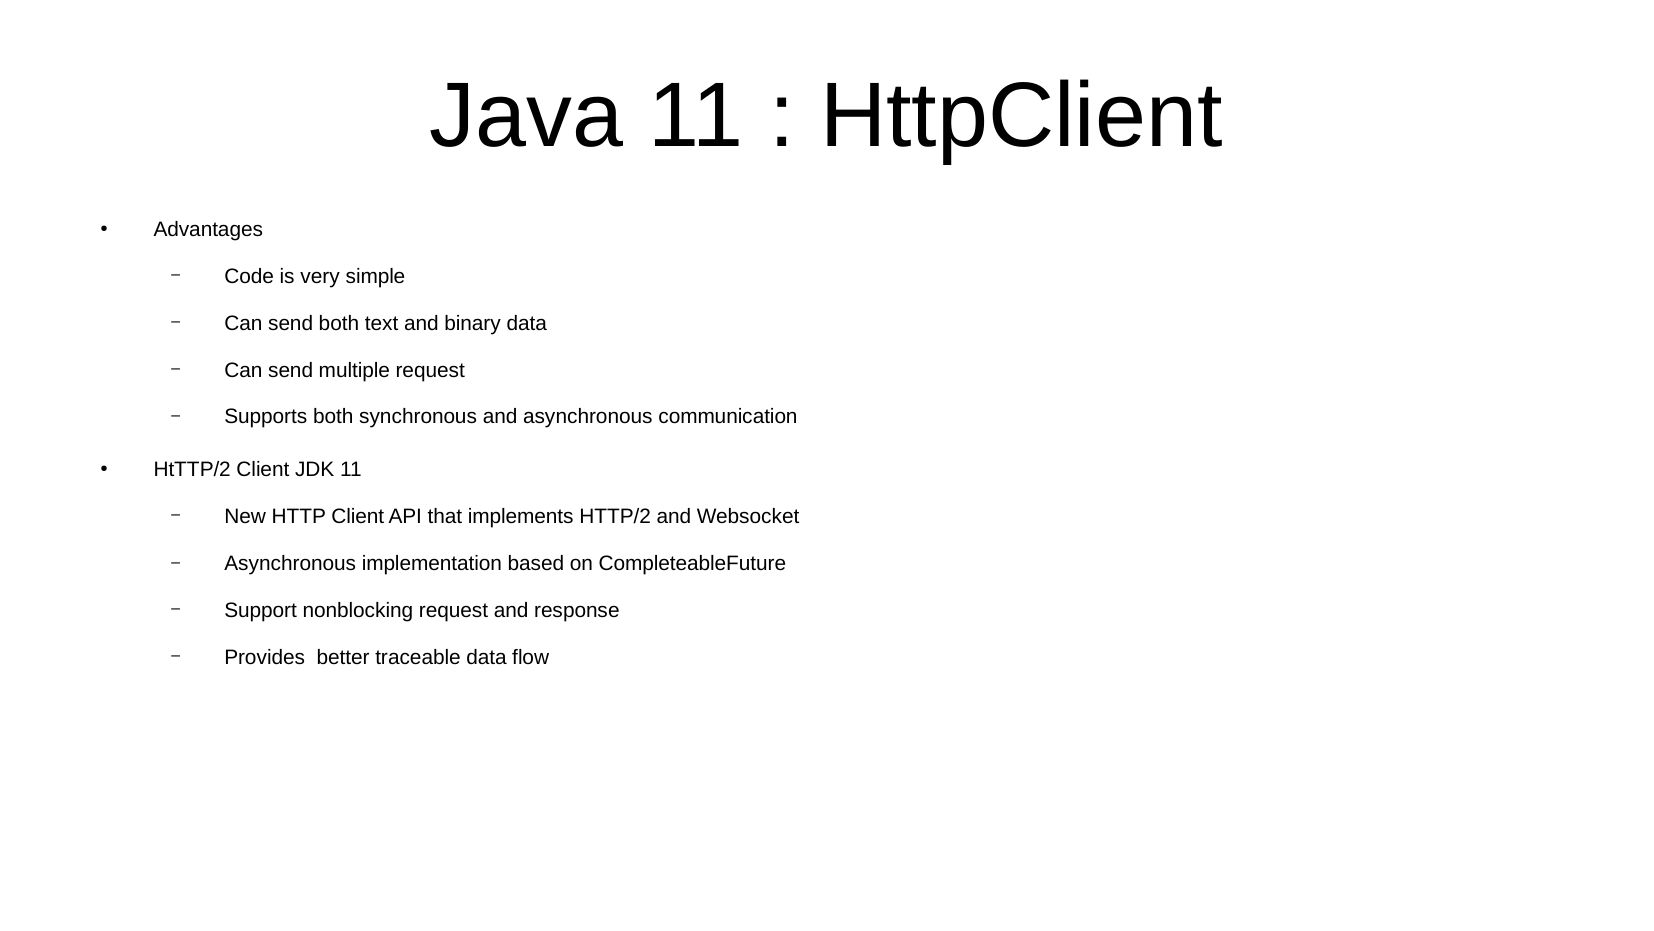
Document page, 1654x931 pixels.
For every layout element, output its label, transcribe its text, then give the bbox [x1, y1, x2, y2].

title Java 11 : HttpClient [82, 37, 1571, 193]
list Advantages Code is very simple Can send both text and binary data Can send multiple request Supports both synchronous and asynchronous communication HtTTP/2 Client JDK 11 New HTTP Client API that implements HTTP/2 and Websocket Asynchronous implementation based on CompleteableFuture Support nonblocking request and response Provides better traceable data flow [82, 217, 1621, 916]
